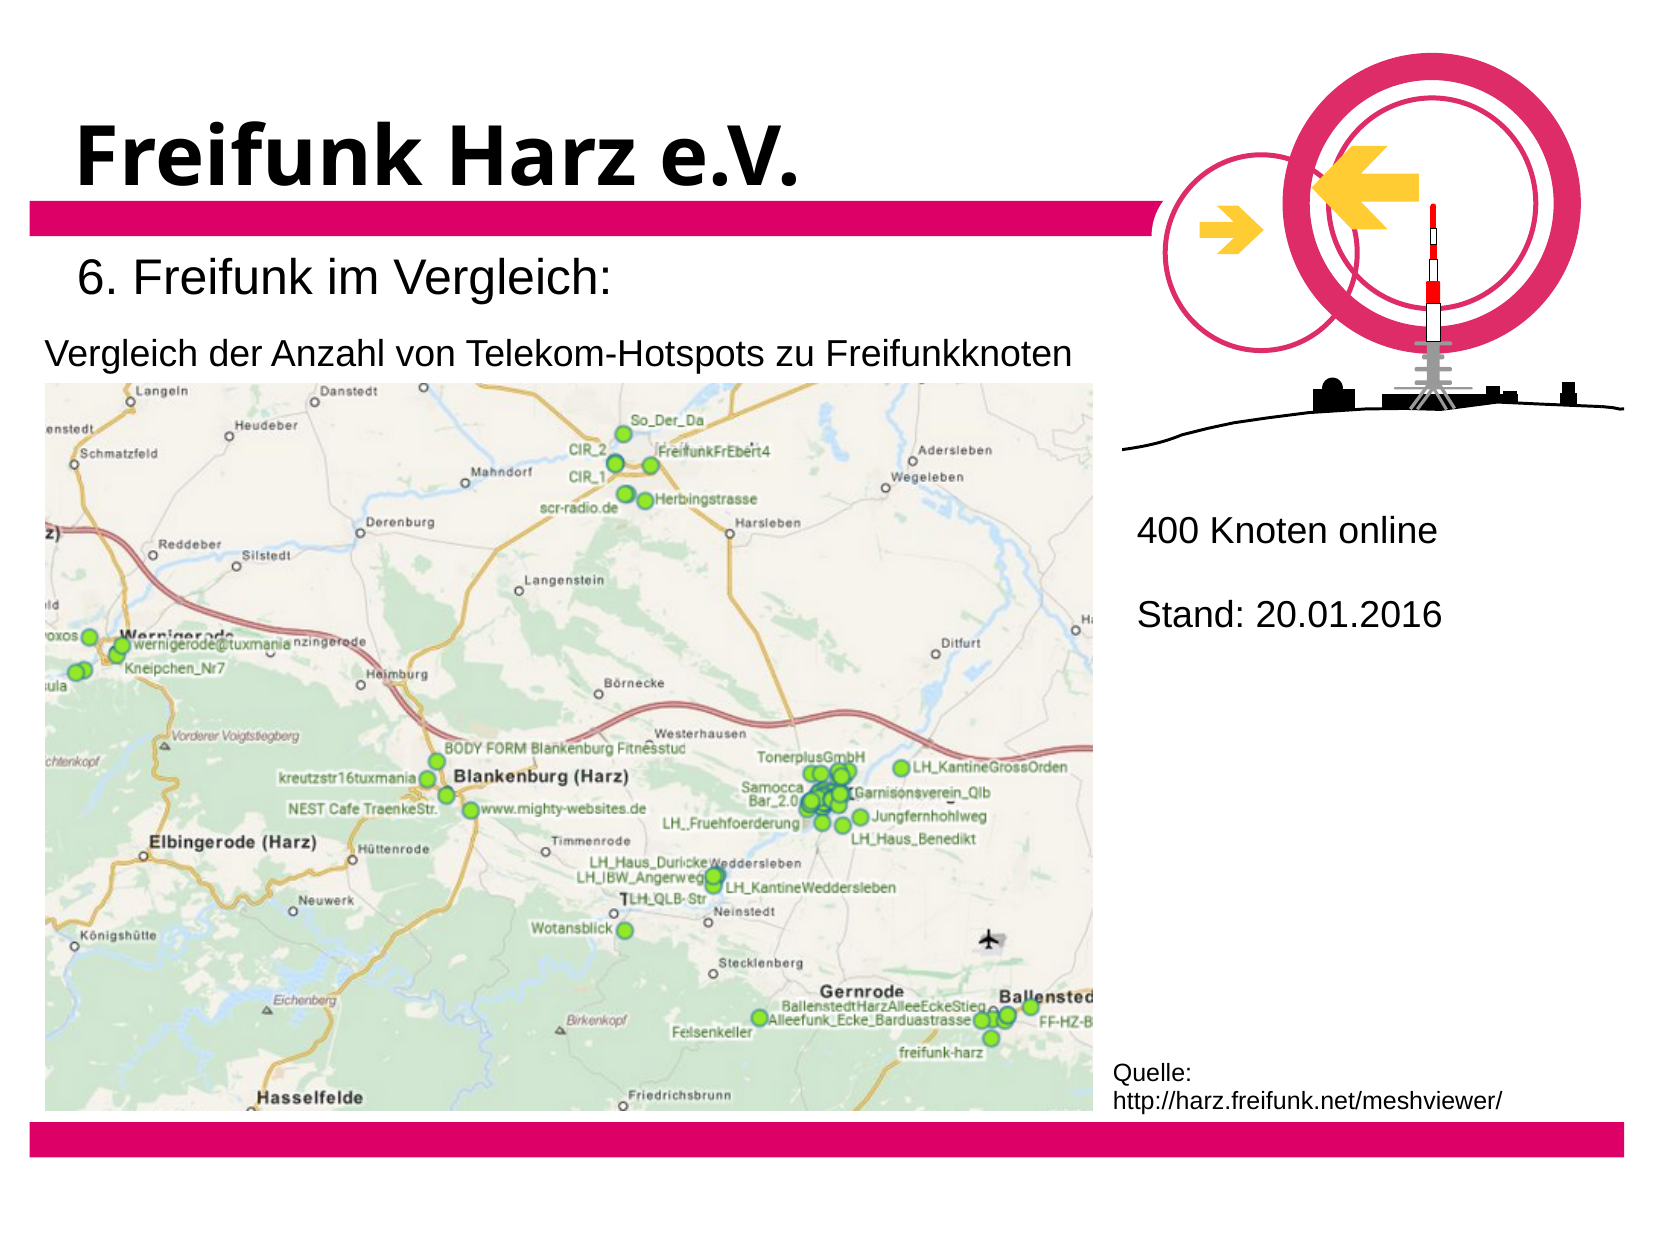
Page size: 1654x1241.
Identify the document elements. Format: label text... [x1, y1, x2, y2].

picture [45, 383, 1093, 1111]
text_box Quelle: http://harz.freifunk.net/meshviewer/ [1098, 1051, 1654, 1122]
text_box Vergleich der Anzahl von Telekom-Hotspots zu Freifunkknoten [29, 324, 1123, 916]
subtitle 6. Freifunk im Vergleich: [76, 218, 697, 324]
text_box 400 Knoten online Stand: 20.01.2016 [1122, 501, 1459, 643]
